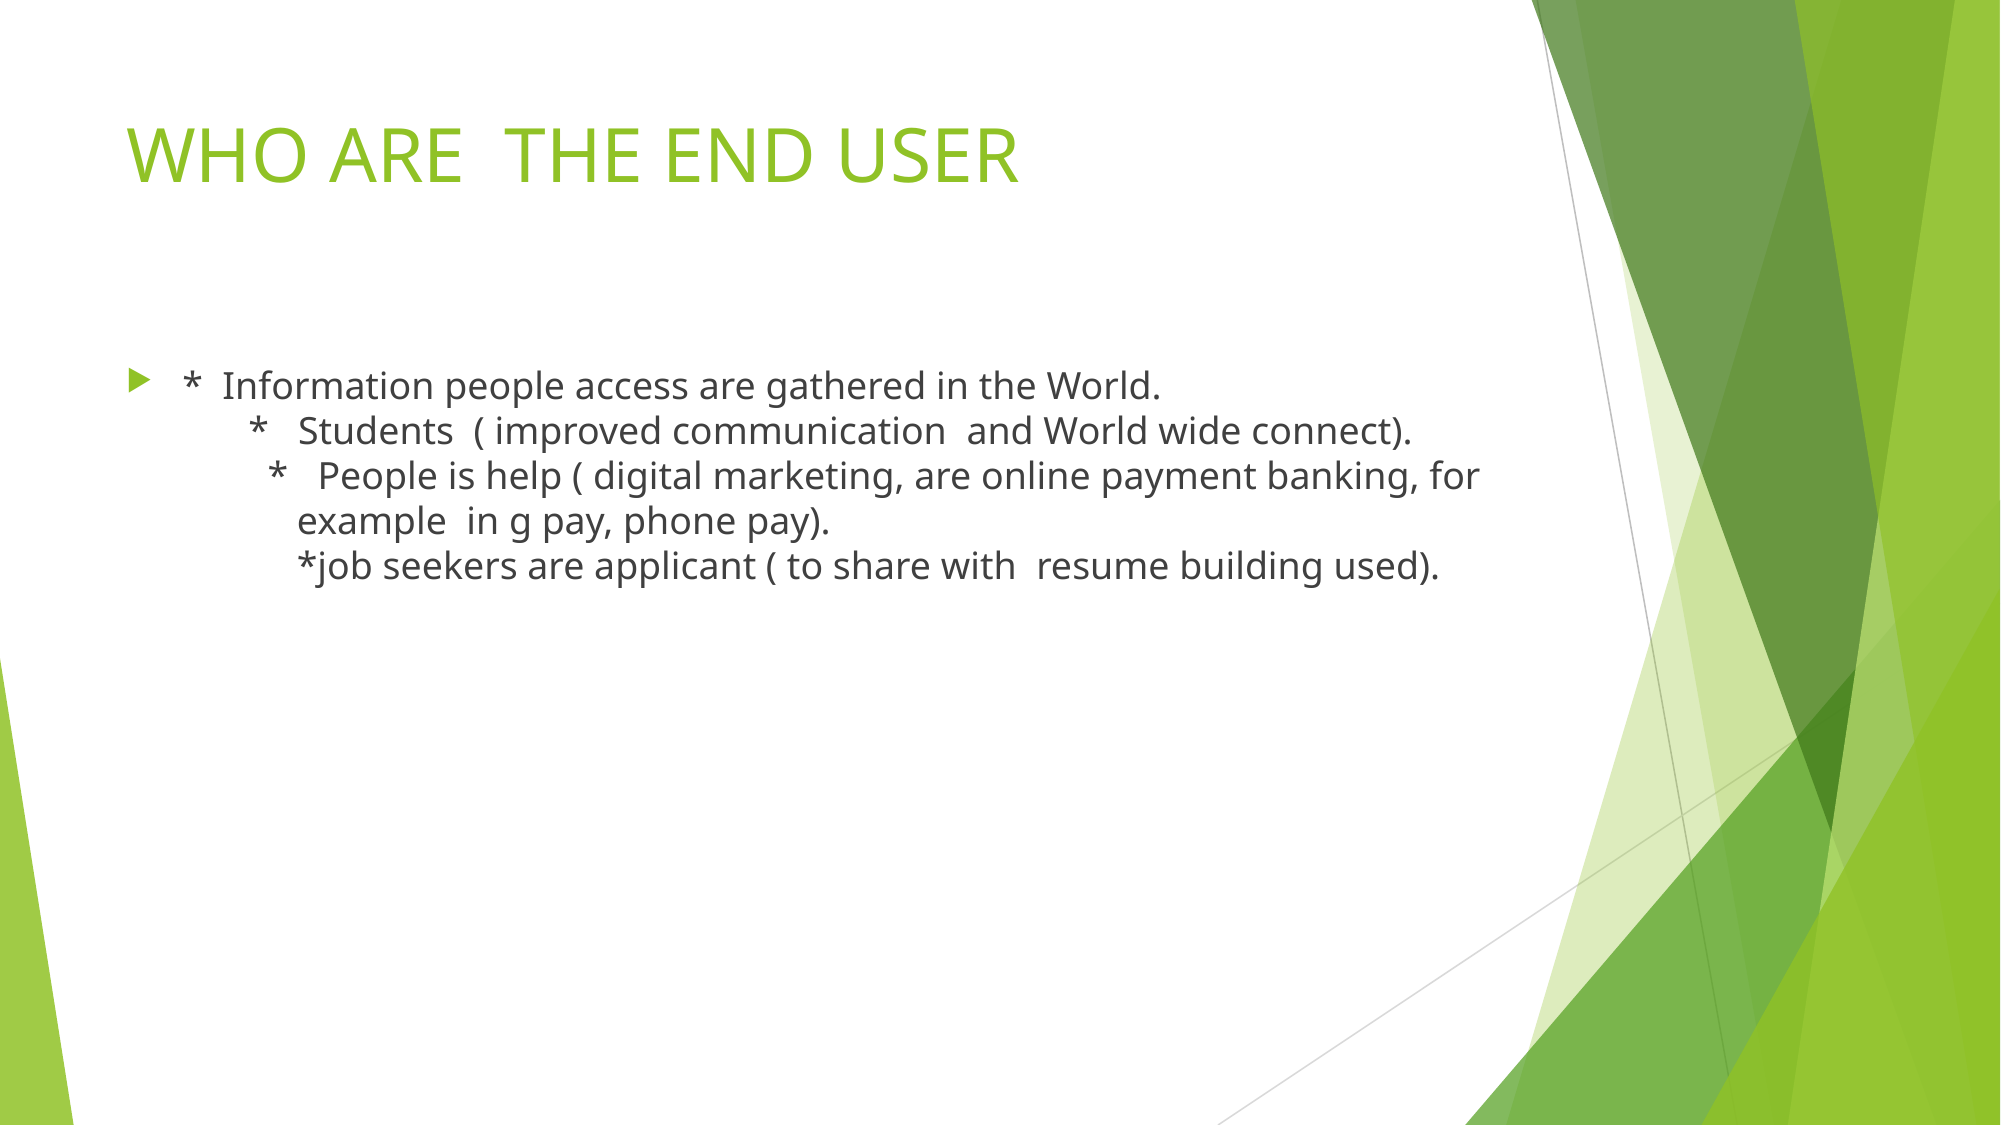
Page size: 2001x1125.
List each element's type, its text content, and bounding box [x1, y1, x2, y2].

title WHO ARE THE END USER [111, 99, 1522, 317]
list * Information people access are gathered in the World. * Students ( improved communication and World wide connect). * People is help ( digital marketing, are online payment banking, for example in g pay, phone pay). *job seekers are applicant ( to share with resume building used). [111, 354, 1522, 992]
